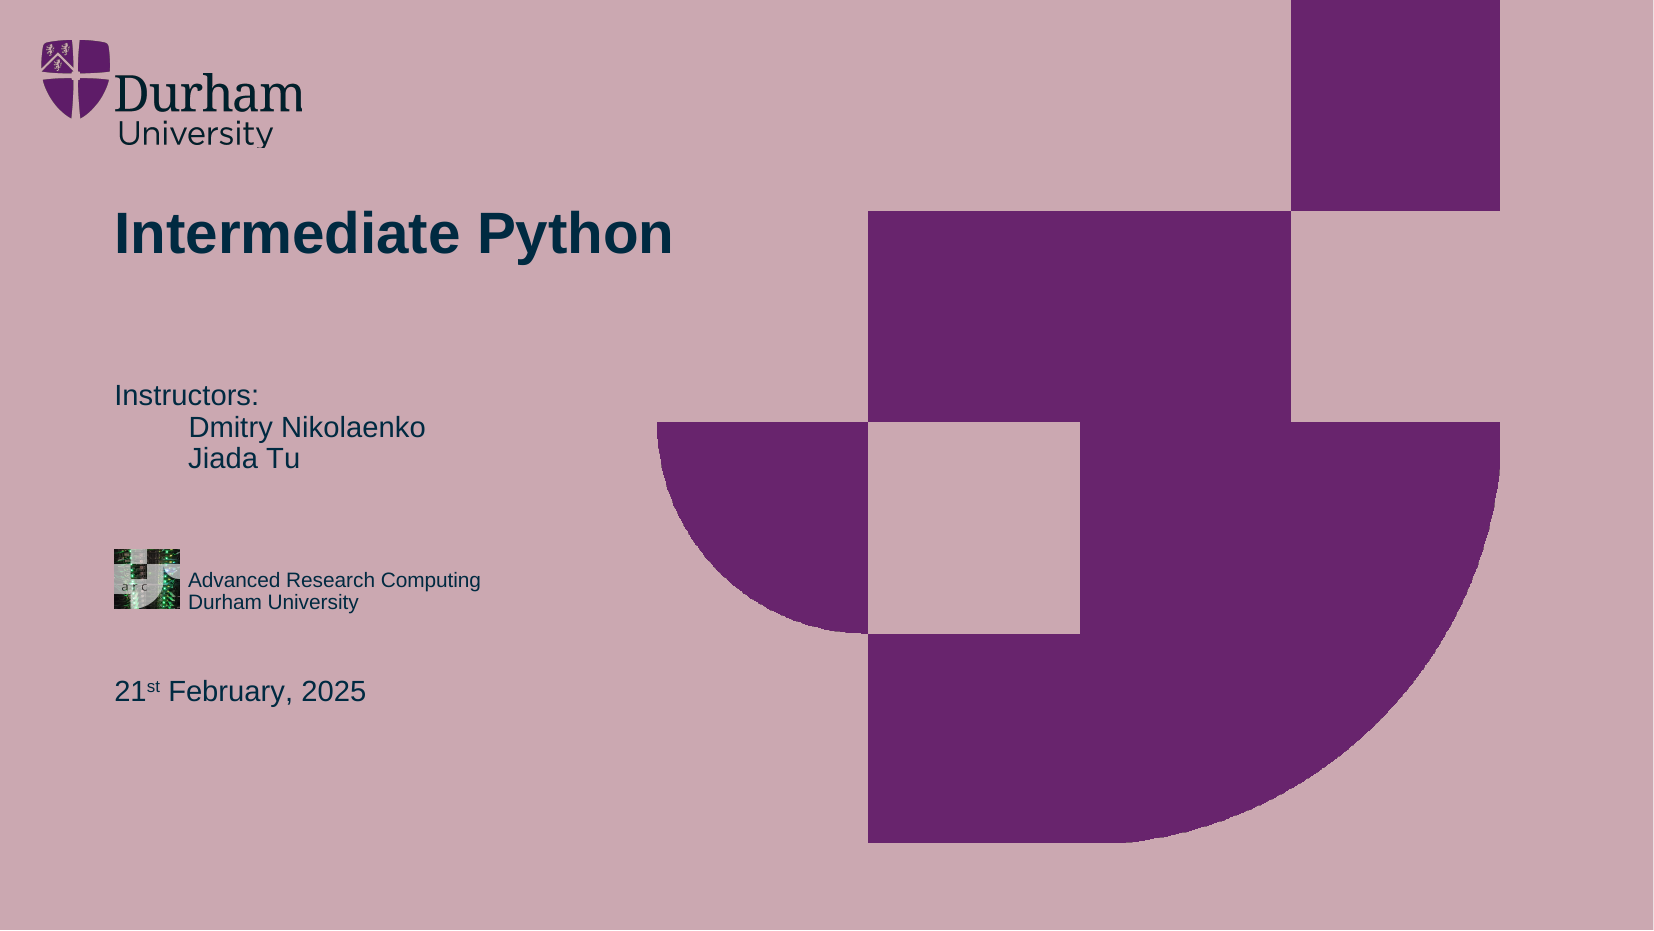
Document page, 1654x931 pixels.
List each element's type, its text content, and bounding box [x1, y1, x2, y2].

picture [656, 0, 1500, 843]
text_box Instructors: Dmitry Nikolaenko Jiada Tu Advanced Research Computing Durham University 21st February, 2025 [114, 380, 791, 596]
text_box Intermediate Python [114, 205, 755, 380]
picture [114, 549, 180, 609]
picture [41, 40, 302, 148]
